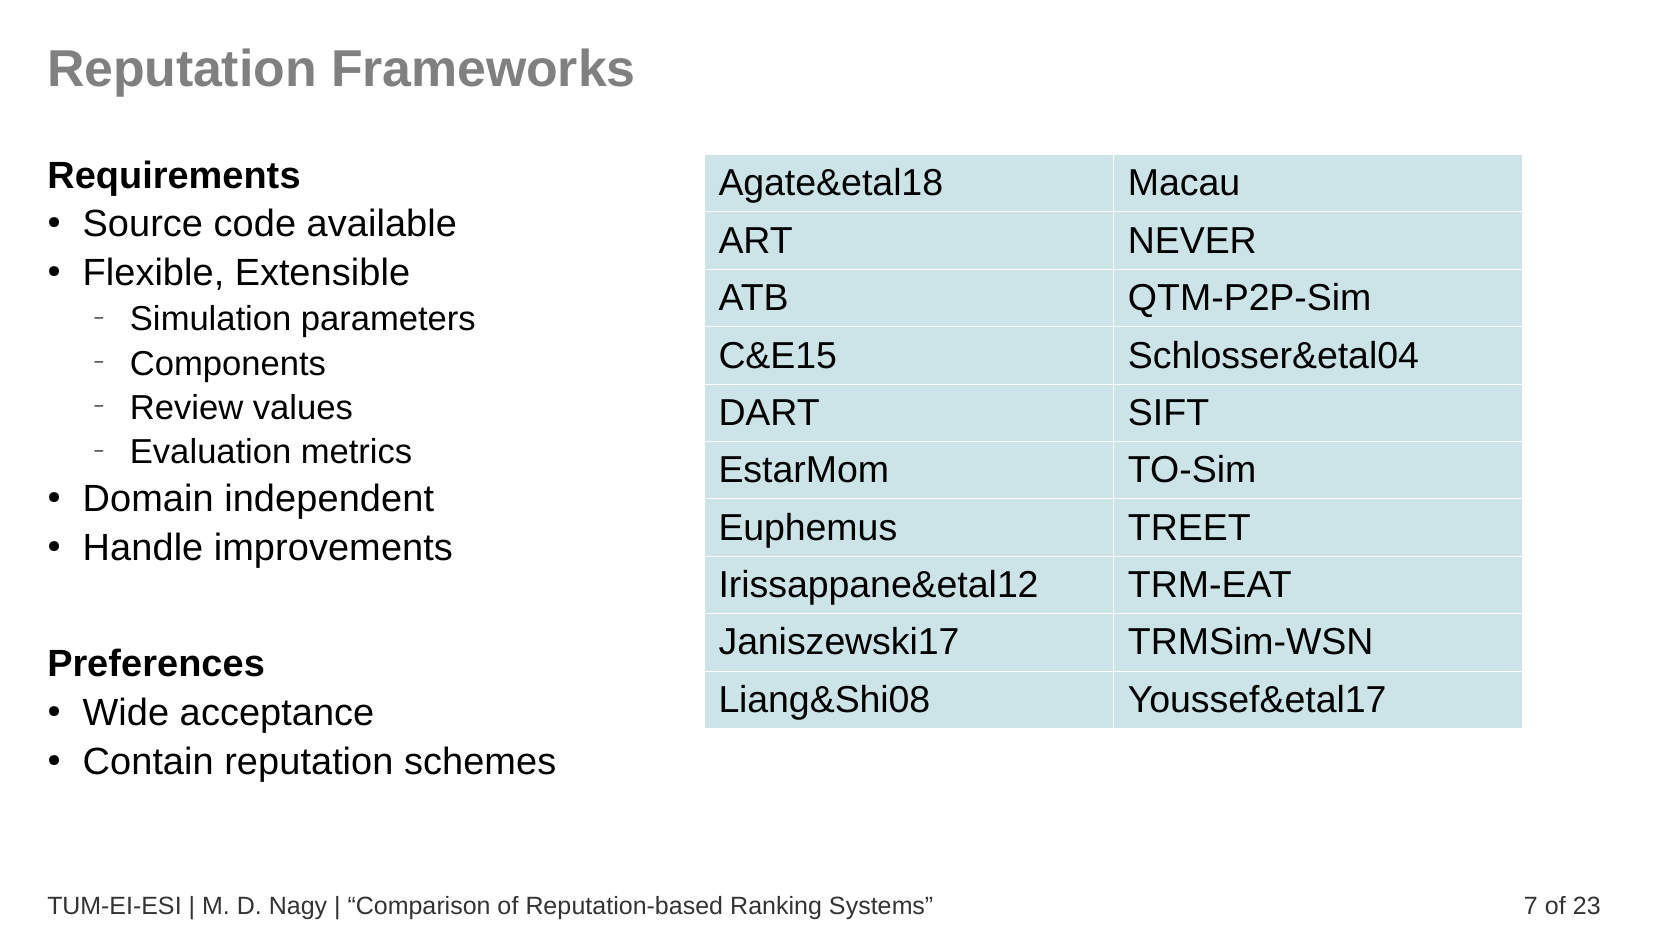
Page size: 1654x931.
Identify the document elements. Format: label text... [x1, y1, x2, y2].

table_header Macau [1114, 155, 1522, 211]
table_cell ART [705, 212, 1113, 269]
table_cell EstarMom [705, 442, 1113, 498]
table_cell Janiszewski17 [705, 614, 1113, 671]
table_cell QTM-P2P-Sim [1114, 270, 1522, 326]
table_cell NEVER [1114, 212, 1522, 269]
title Reputation Frameworks [47, 39, 1471, 98]
table_cell SIFT [1114, 385, 1522, 441]
table_cell TRMSim-WSN [1114, 614, 1522, 671]
table_cell Euphemus [705, 499, 1113, 556]
table_cell ATB [705, 270, 1113, 326]
table_cell Irissappane&etal12 [705, 557, 1113, 613]
table_cell DART [705, 385, 1113, 441]
table_header Agate&etal18 [705, 155, 1113, 211]
table_cell Liang&Shi08 [705, 672, 1113, 728]
table_cell TRM-EAT [1114, 557, 1522, 613]
list Requirements Source code available Flexible, Extensible Simulation parameters Components Review values Evaluation metrics Domain independent Handle improvements [47, 147, 676, 618]
table_cell Youssef&etal17 [1114, 672, 1522, 728]
table_cell Schlosser&etal04 [1114, 327, 1522, 384]
table_cell TREET [1114, 499, 1522, 556]
list Preferences Wide acceptance Contain reputation schemes [47, 635, 676, 832]
table_cell C&E15 [705, 327, 1113, 384]
table_cell TO-Sim [1114, 442, 1522, 498]
